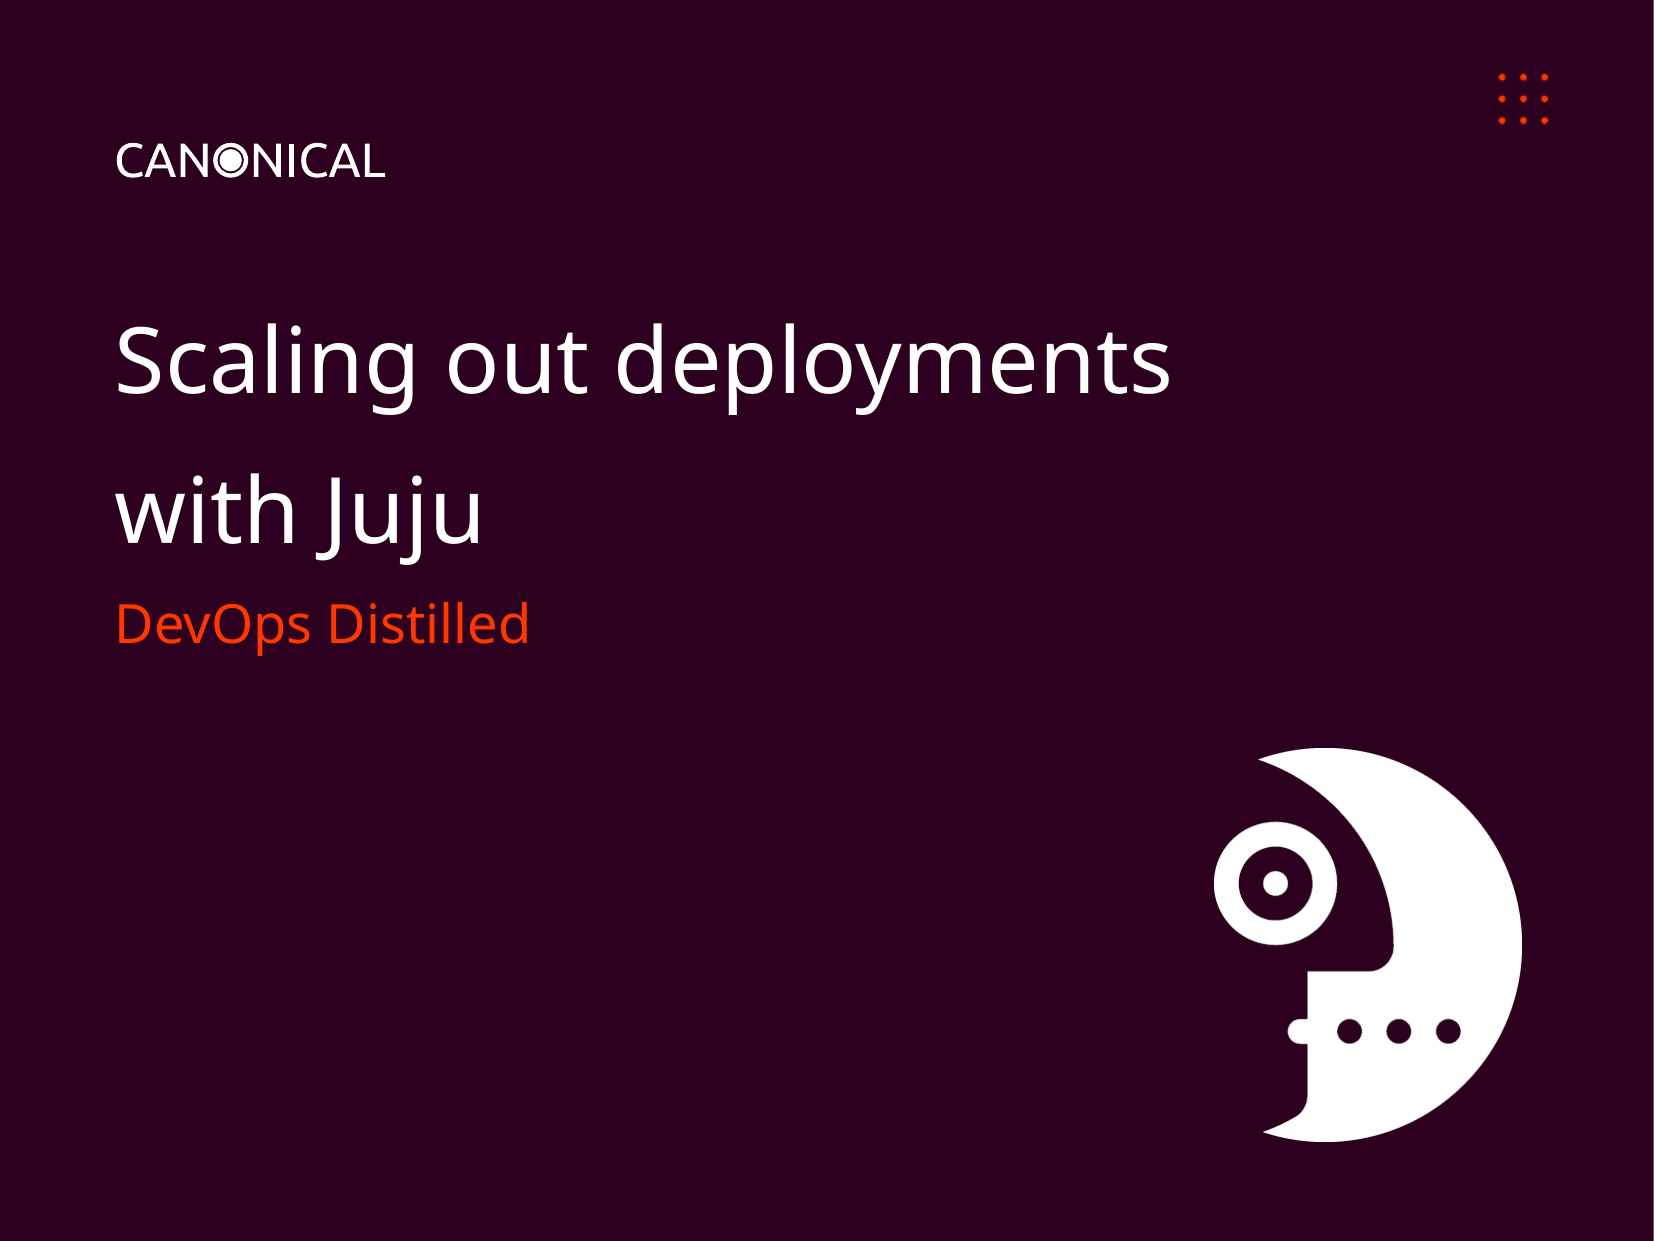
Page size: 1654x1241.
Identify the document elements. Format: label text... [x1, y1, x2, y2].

picture [0, 0, 1654, 1241]
title Scaling out deployments with Juju DevOps Distilled [114, 293, 1293, 637]
